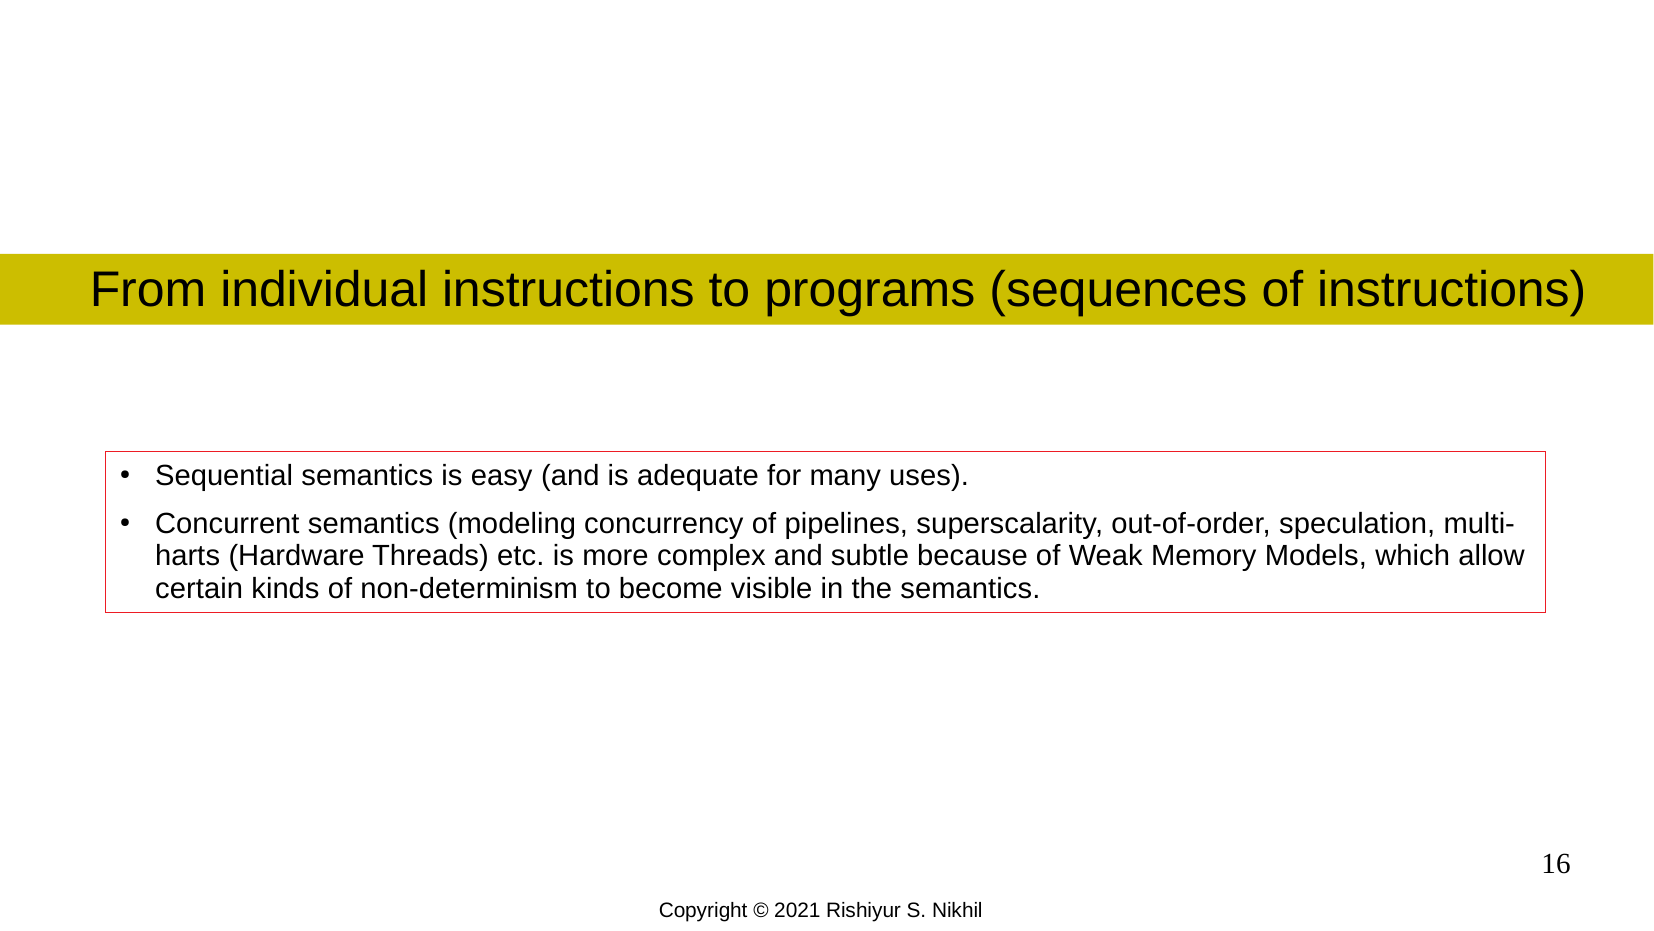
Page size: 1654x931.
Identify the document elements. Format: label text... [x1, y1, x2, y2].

text_box From individual instructions to programs (sequences of instructions) [0, 253, 1654, 325]
text_box Sequential semantics is easy (and is adequate for many uses). Concurrent semantics (modeling concurrency of pipelines, superscalarity, out-of-order, speculation, multi-harts (Hardware Threads) etc. is more complex and subtle because of Weak Memory Models, which allow certain kinds of non-determinism to become visible in the semantics. [105, 451, 1546, 613]
